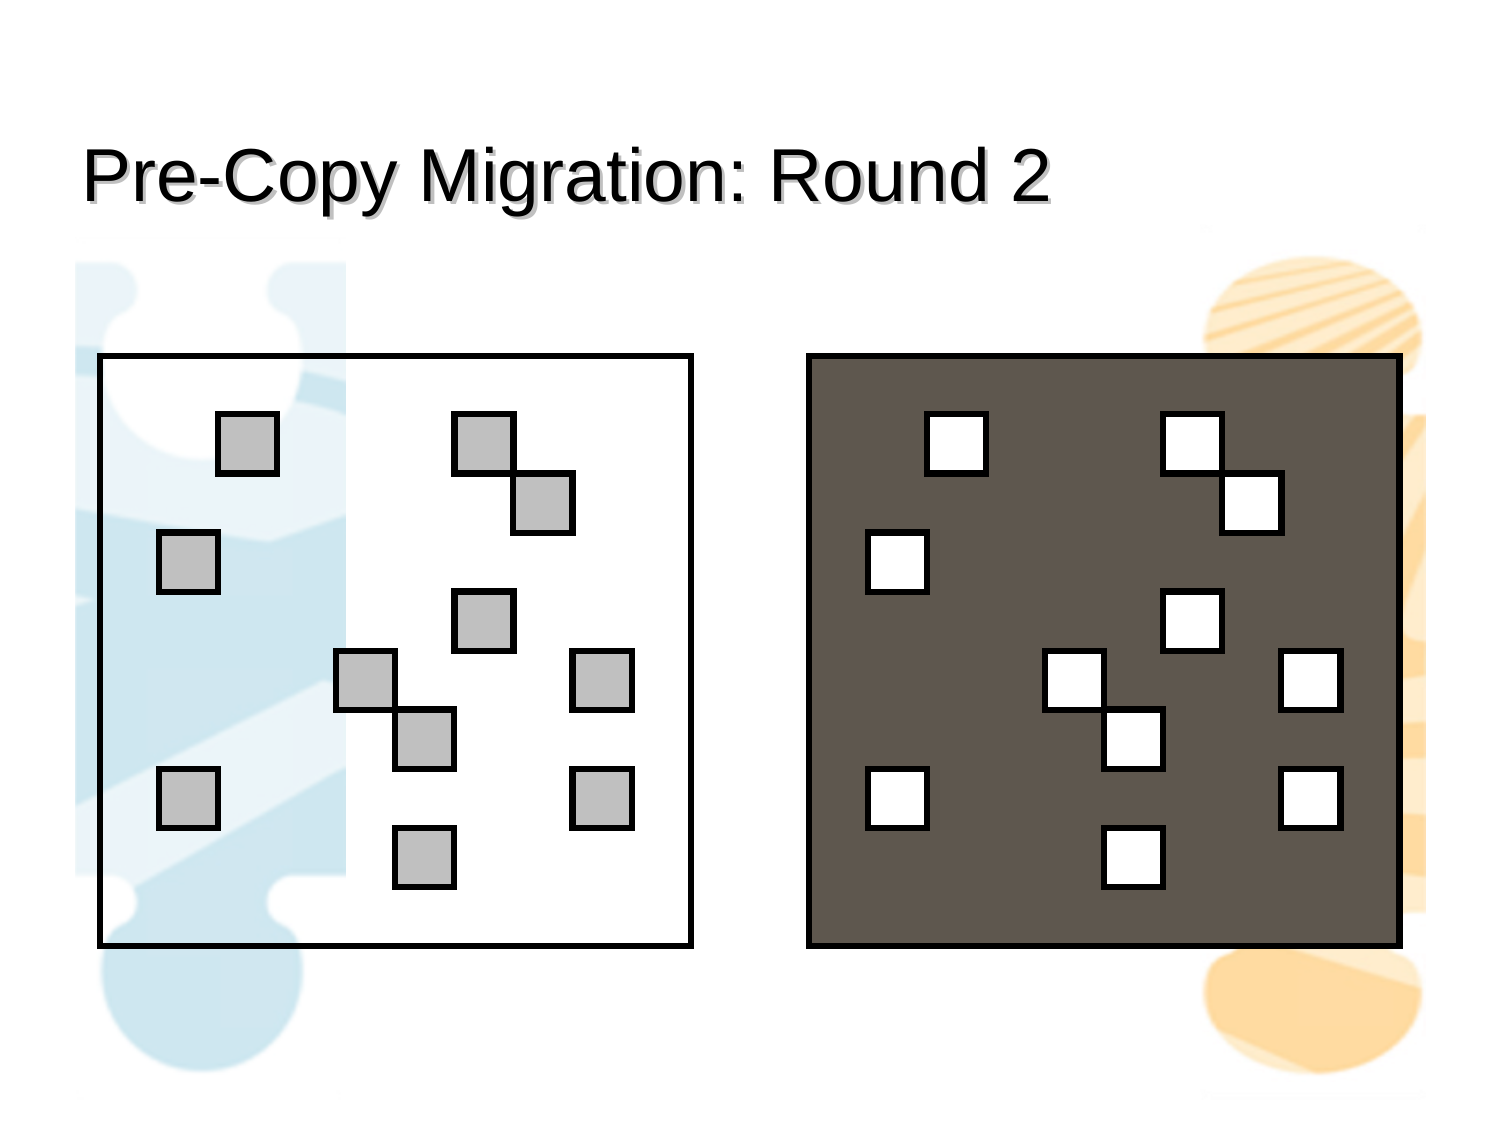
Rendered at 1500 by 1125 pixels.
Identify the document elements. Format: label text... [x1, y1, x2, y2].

picture [103, 359, 346, 943]
text_box [454, 591, 514, 651]
text_box [159, 768, 219, 829]
text_box [159, 532, 219, 593]
picture [1200, 224, 1426, 1100]
picture [75, 237, 346, 1100]
text_box [336, 650, 455, 769]
title Pre-Copy Migration: Round 2 [66, 37, 1342, 225]
text_box [454, 414, 573, 533]
text_box [572, 650, 632, 711]
text_box [808, 355, 1400, 947]
text_box [218, 414, 278, 474]
text_box [572, 768, 632, 829]
text_box [395, 827, 455, 888]
